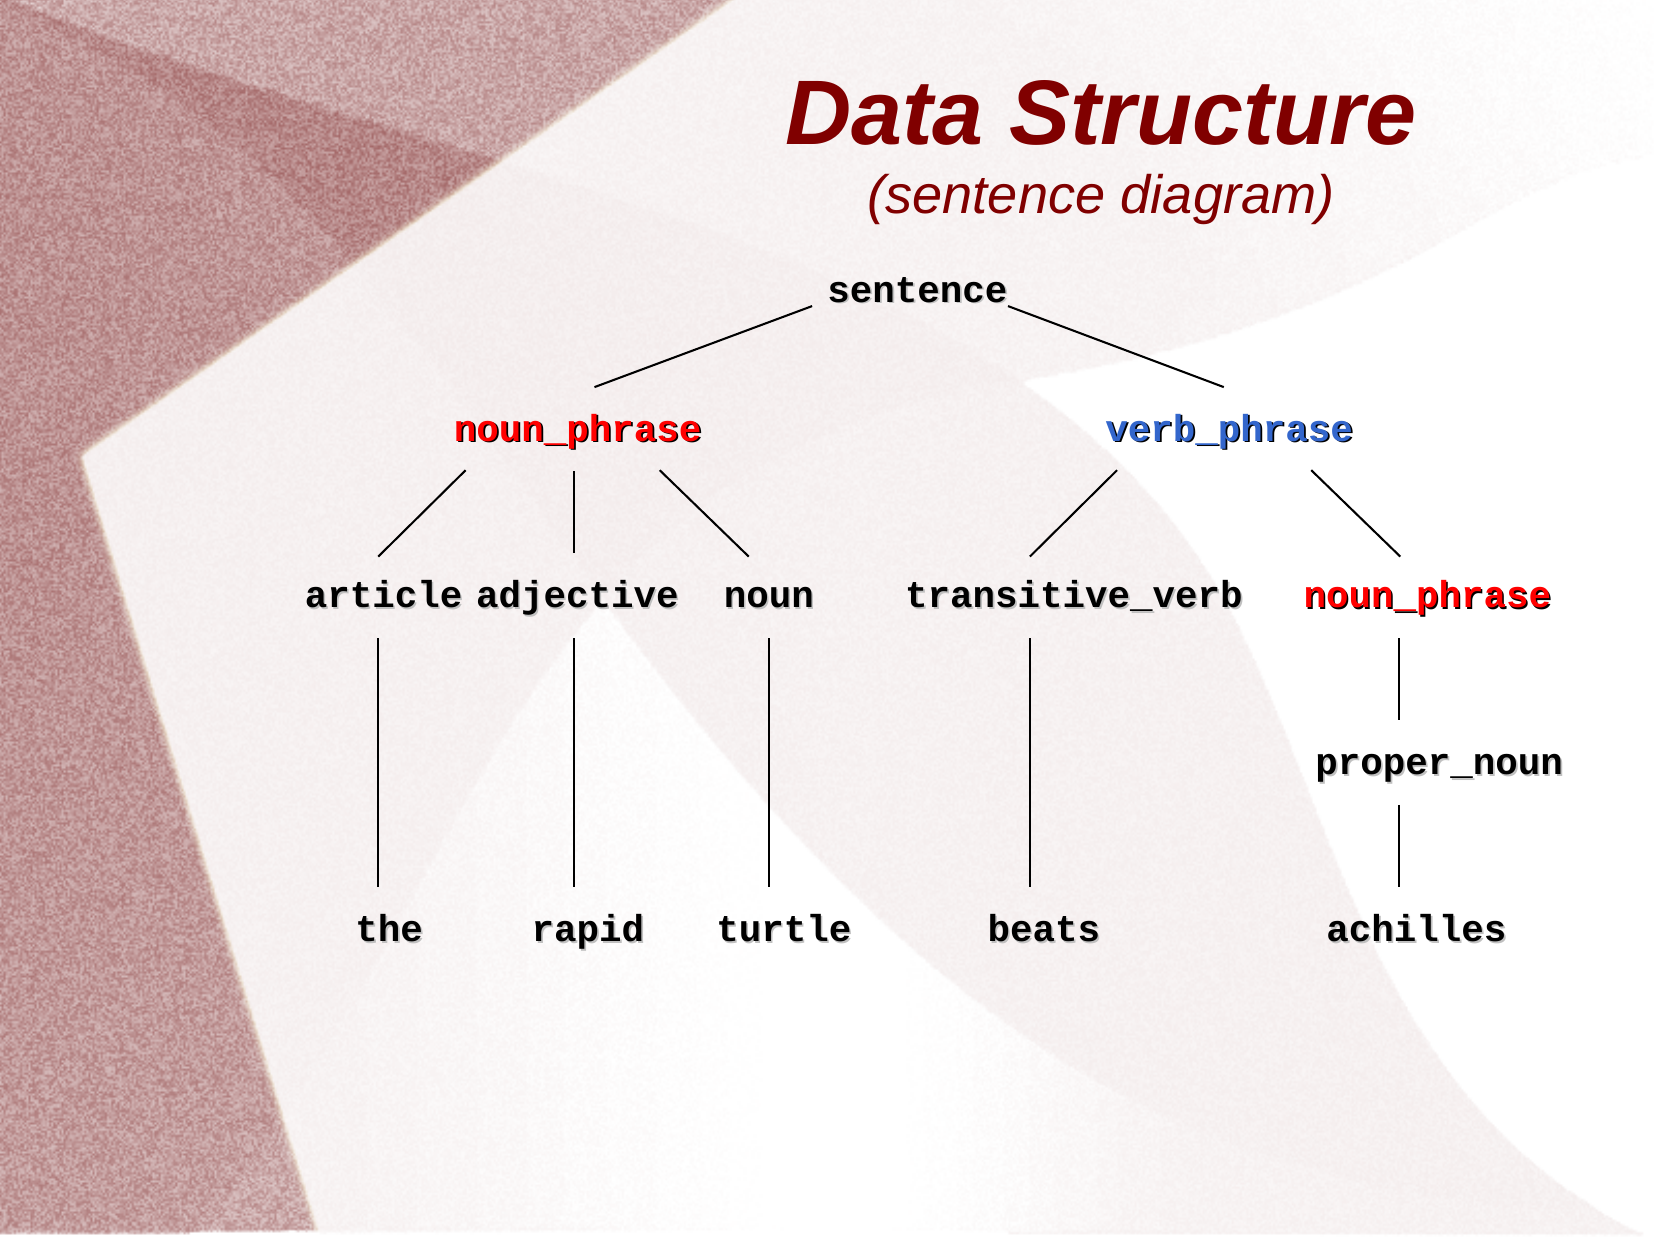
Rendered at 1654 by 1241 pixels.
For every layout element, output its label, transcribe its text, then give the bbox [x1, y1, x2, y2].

text_box adjective [461, 568, 694, 624]
text_box verb_phrase [1090, 401, 1368, 457]
title Data Structure (sentence diagram) [596, 37, 1607, 250]
text_box noun_phrase [439, 401, 717, 457]
text_box noun_phrase [1288, 568, 1566, 624]
text_box rapid [516, 901, 660, 957]
text_box proper_noun [1300, 734, 1578, 790]
text_box turtle [701, 901, 867, 957]
text_box achilles [1311, 901, 1522, 957]
text_box beats [972, 901, 1116, 957]
text_box noun [708, 568, 829, 624]
text_box the [340, 901, 438, 957]
text_box sentence [812, 262, 1023, 318]
text_box transitive_verb [890, 568, 1258, 624]
picture [0, 0, 1654, 1241]
text_box article [289, 568, 461, 624]
